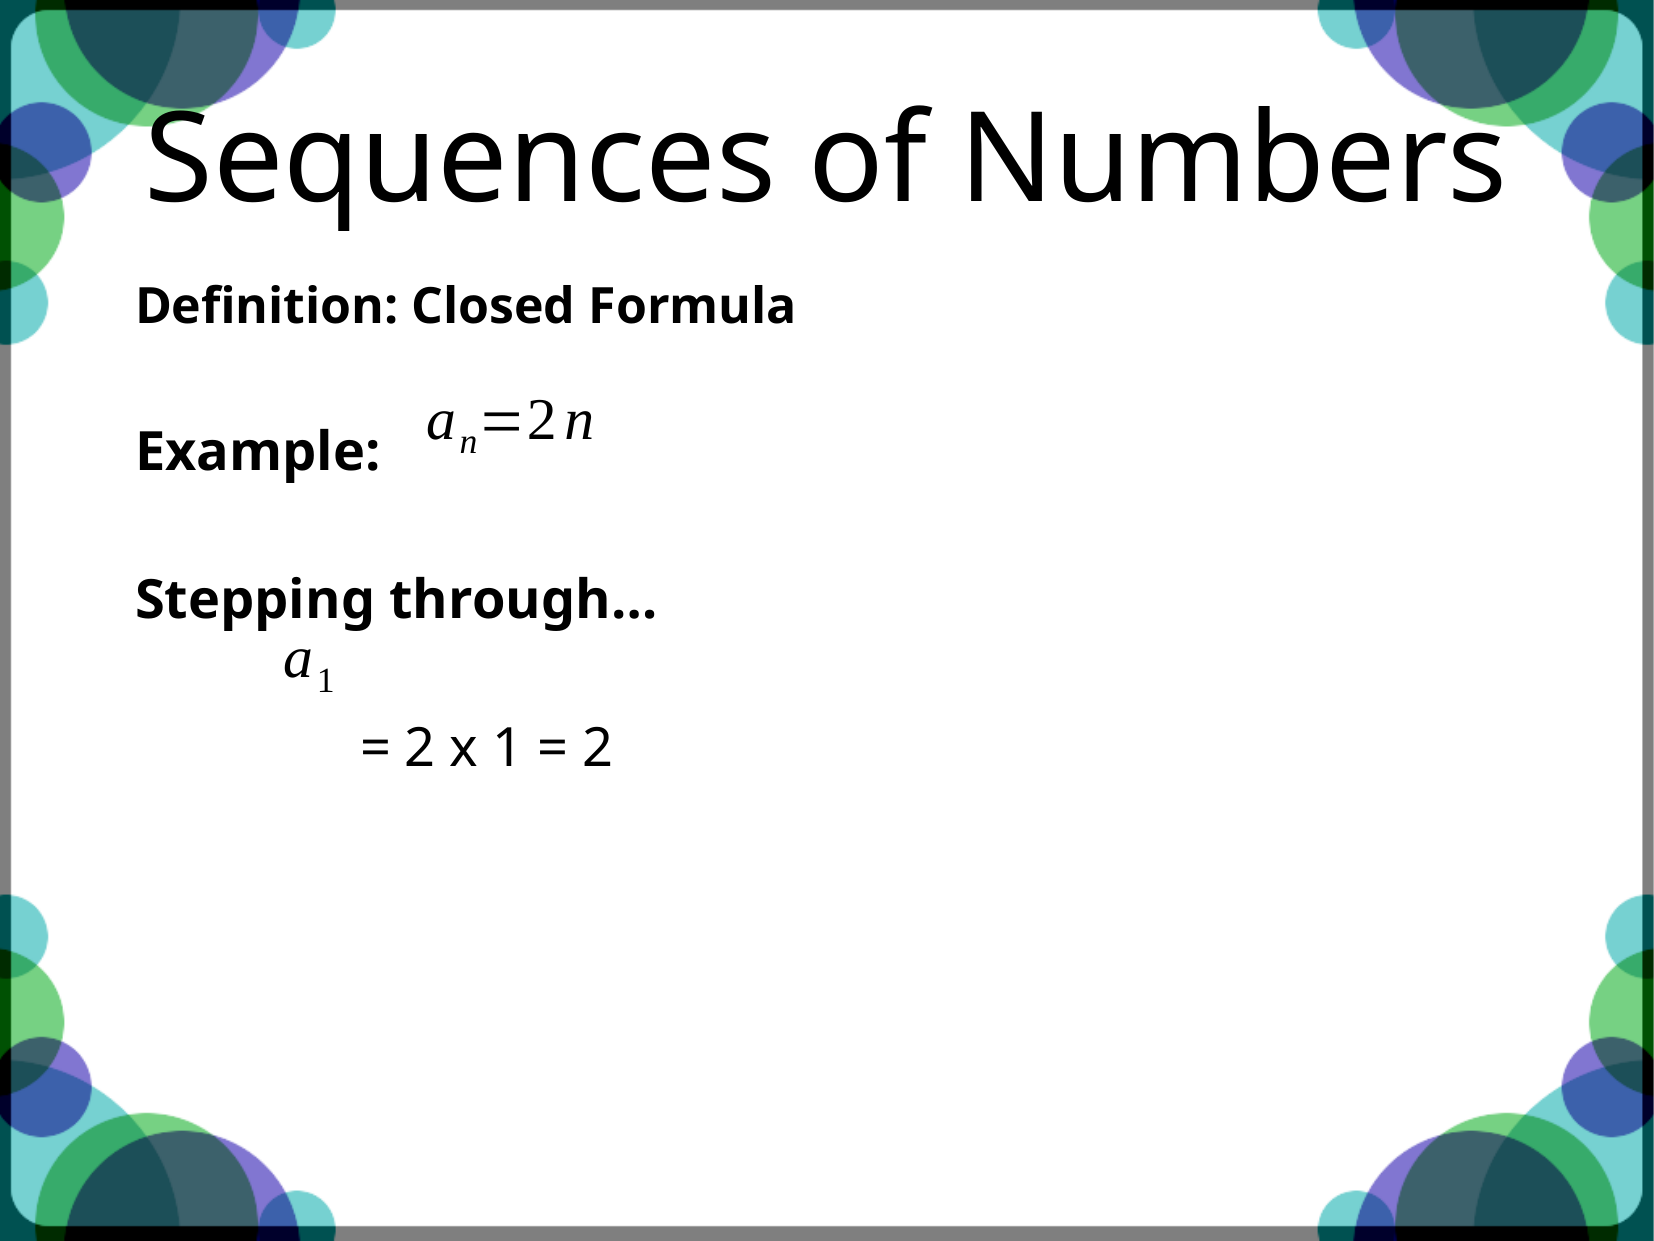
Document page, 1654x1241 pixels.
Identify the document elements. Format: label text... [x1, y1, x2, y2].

chart [268, 626, 348, 701]
picture [0, 0, 1654, 1241]
text_box Definition: Closed Formula Example: Stepping through… = 2 x 1 = 2 [135, 270, 1531, 943]
chart [411, 387, 611, 462]
title Sequences of Numbers [82, 49, 1571, 257]
